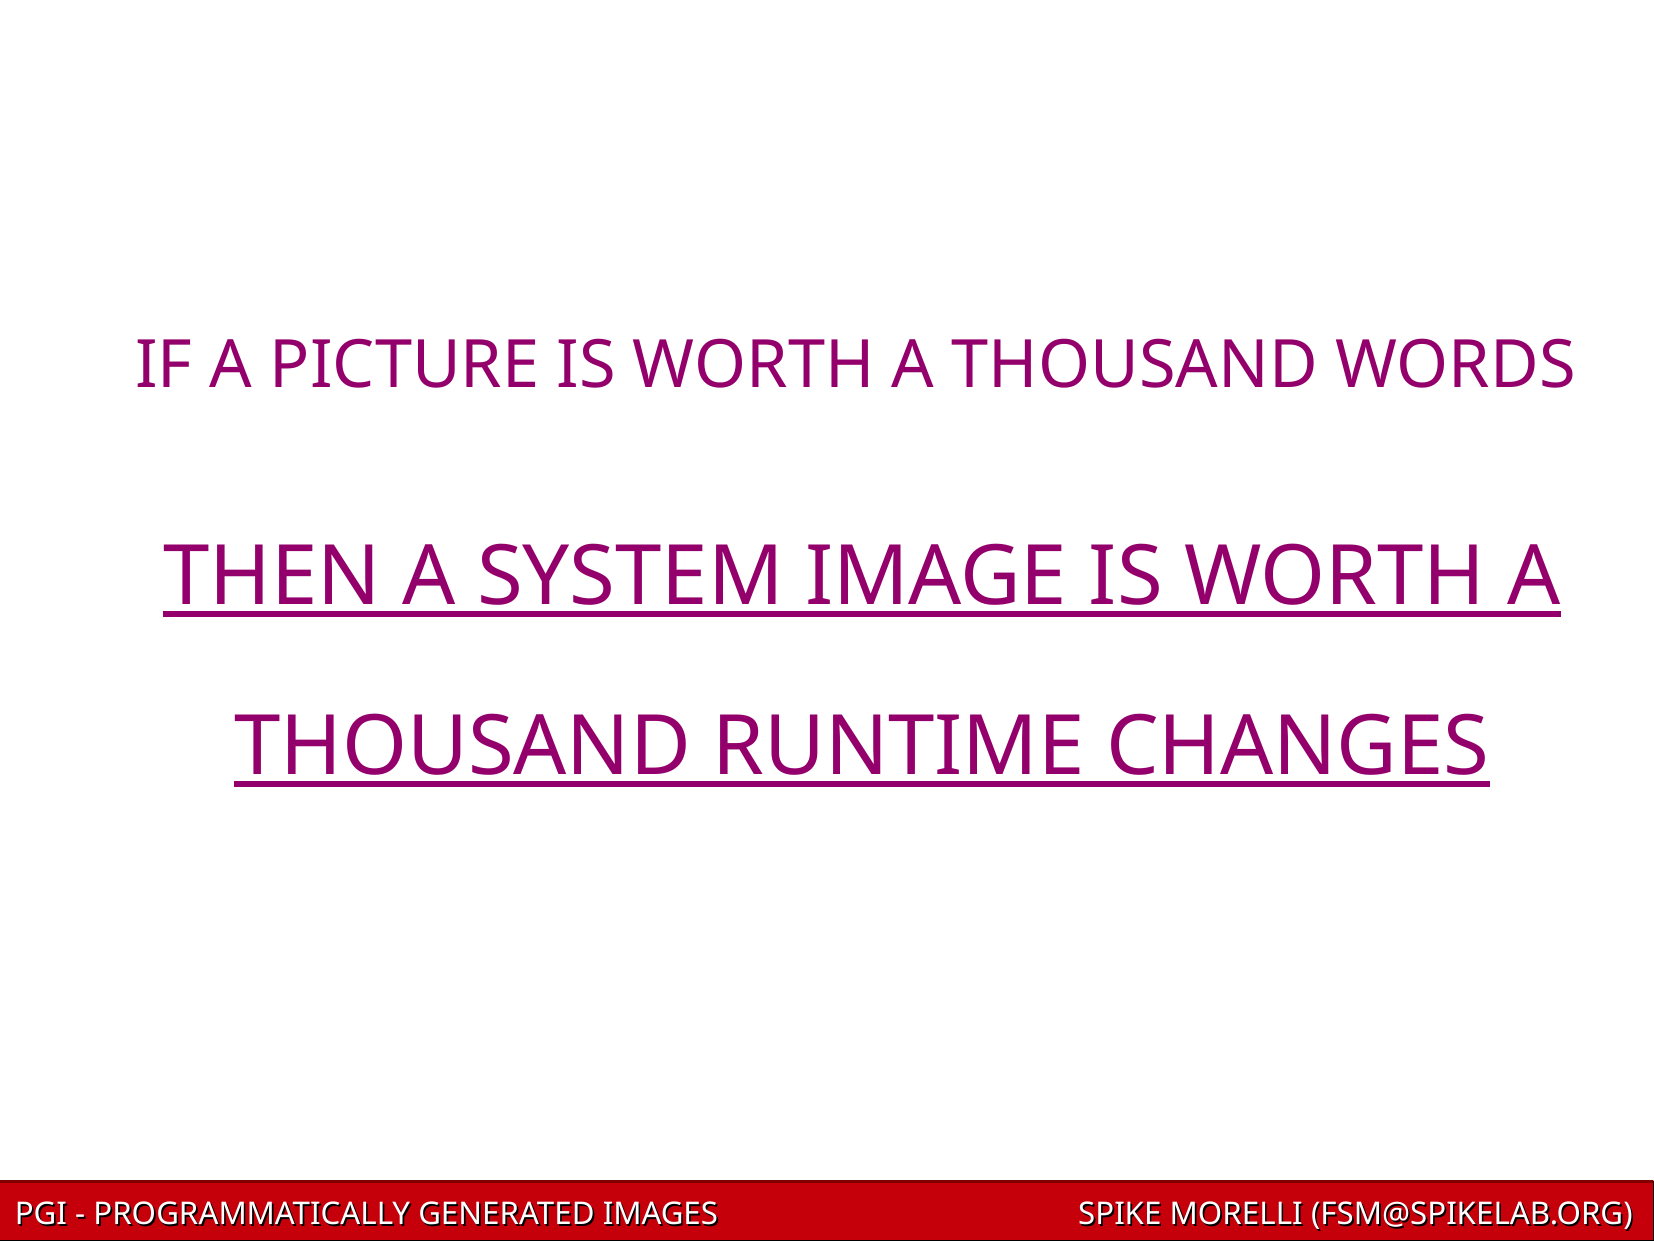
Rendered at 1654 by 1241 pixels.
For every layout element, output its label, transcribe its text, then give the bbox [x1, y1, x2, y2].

text_box PGI - PROGRAMMATICALLY GENERATED IMAGES [0, 1184, 722, 1235]
text_box IF A PICTURE IS WORTH A THOUSAND WORDS [59, 354, 1654, 1005]
text_box SPIKE MORELLI (FSM@SPIKELAB.ORG) [1063, 1184, 1643, 1235]
text_box [0, 1183, 1654, 1241]
text_box THEN A SYSTEM IMAGE IS WORTH A THOUSAND RUNTIME CHANGES [64, 259, 1654, 354]
